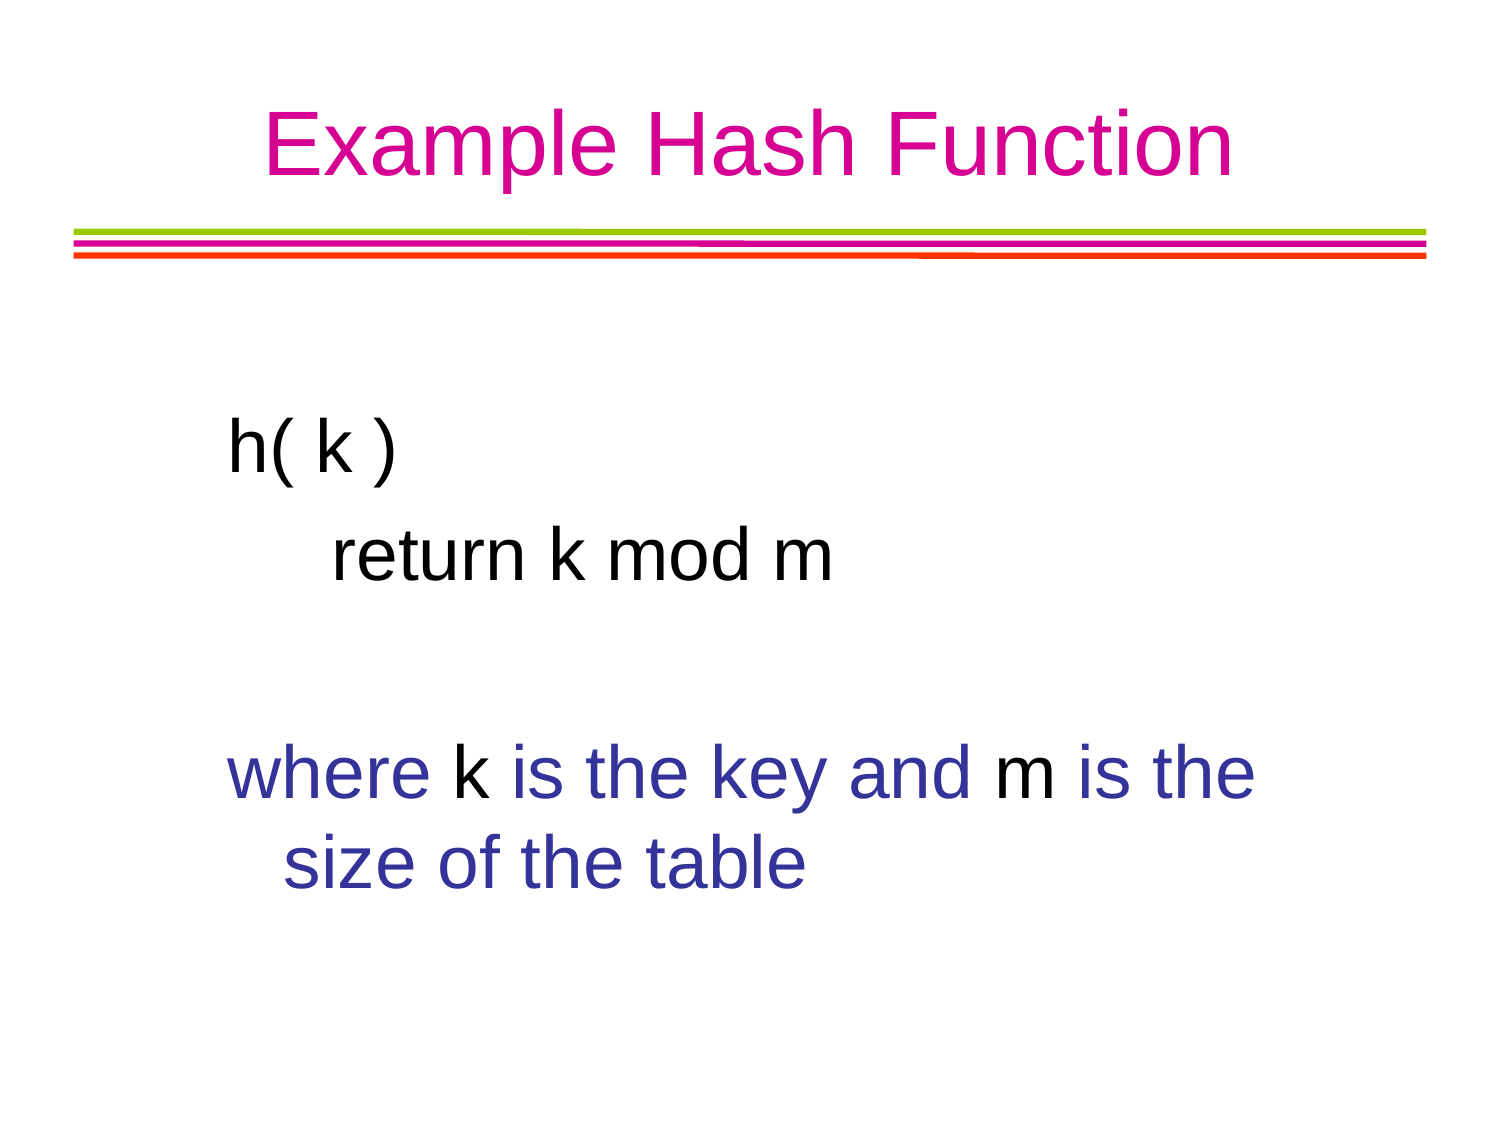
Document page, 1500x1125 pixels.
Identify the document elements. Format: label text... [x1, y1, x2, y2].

text_box h( k ) return k mod m where k is the key and m is the size of the table [212, 290, 1326, 1005]
text_box Example Hash Function [75, 45, 1426, 233]
